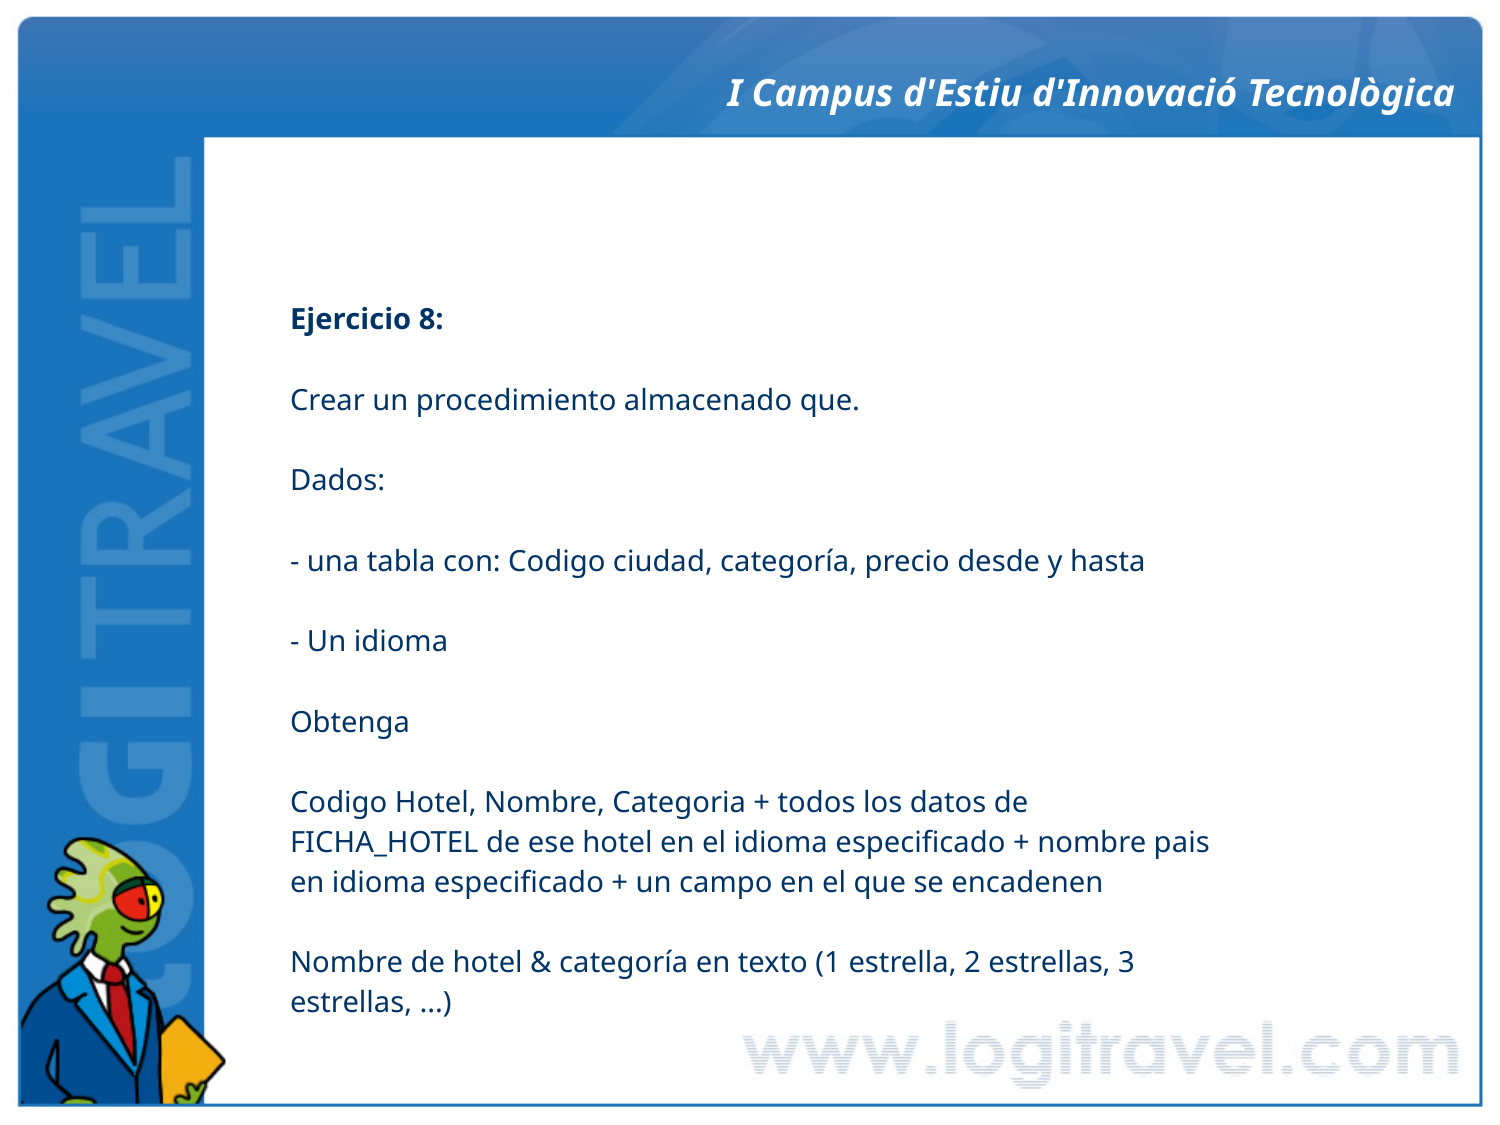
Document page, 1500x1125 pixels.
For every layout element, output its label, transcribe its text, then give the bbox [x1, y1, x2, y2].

text_box I Campus d'Estiu d'Innovació Tecnològica [694, 62, 1471, 121]
picture [0, 0, 1500, 1125]
text_box Ejercicio 8: Crear un procedimiento almacenado que. Dados: - una tabla con: Codigo ciudad, categoría, precio desde y hasta - Un idioma Obtenga Codigo Hotel, Nombre, Categoria + todos los datos de FICHA_HOTEL de ese hotel en el idioma especificado + nombre pais en idioma especificado + un campo en el que se encadenen Nombre de hotel & categoría en texto (1 estrella, 2 estrellas, 3 estrellas, ...) [275, 210, 1238, 990]
